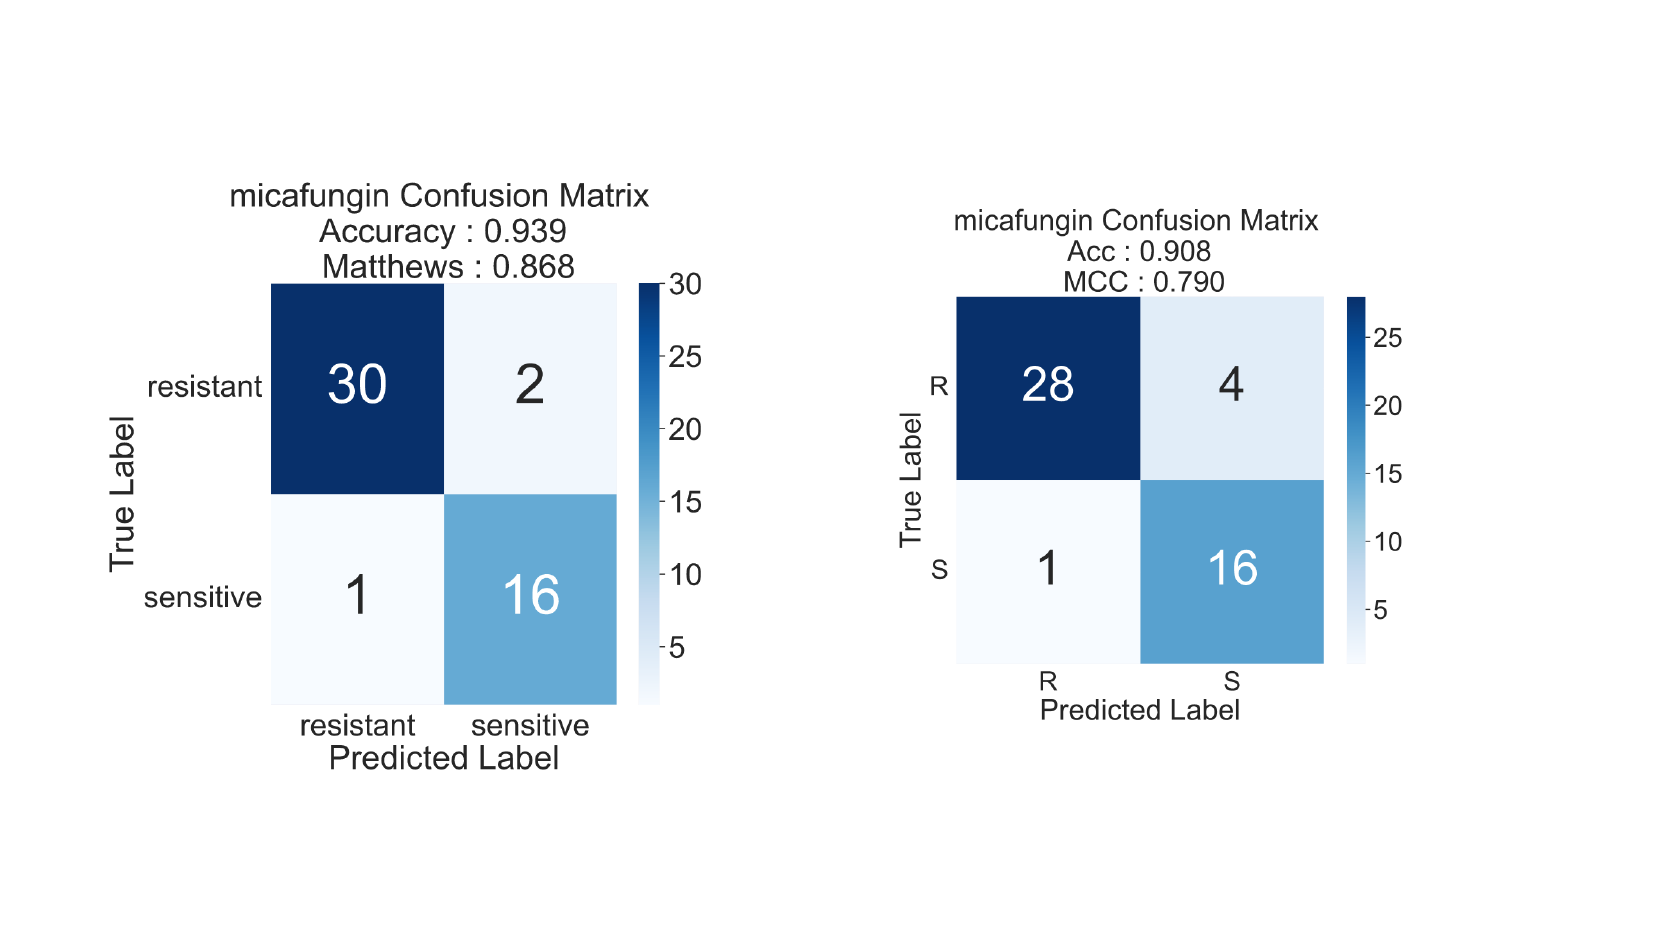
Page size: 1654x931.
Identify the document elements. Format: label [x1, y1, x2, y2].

picture [868, 177, 1447, 756]
picture [73, 147, 739, 812]
